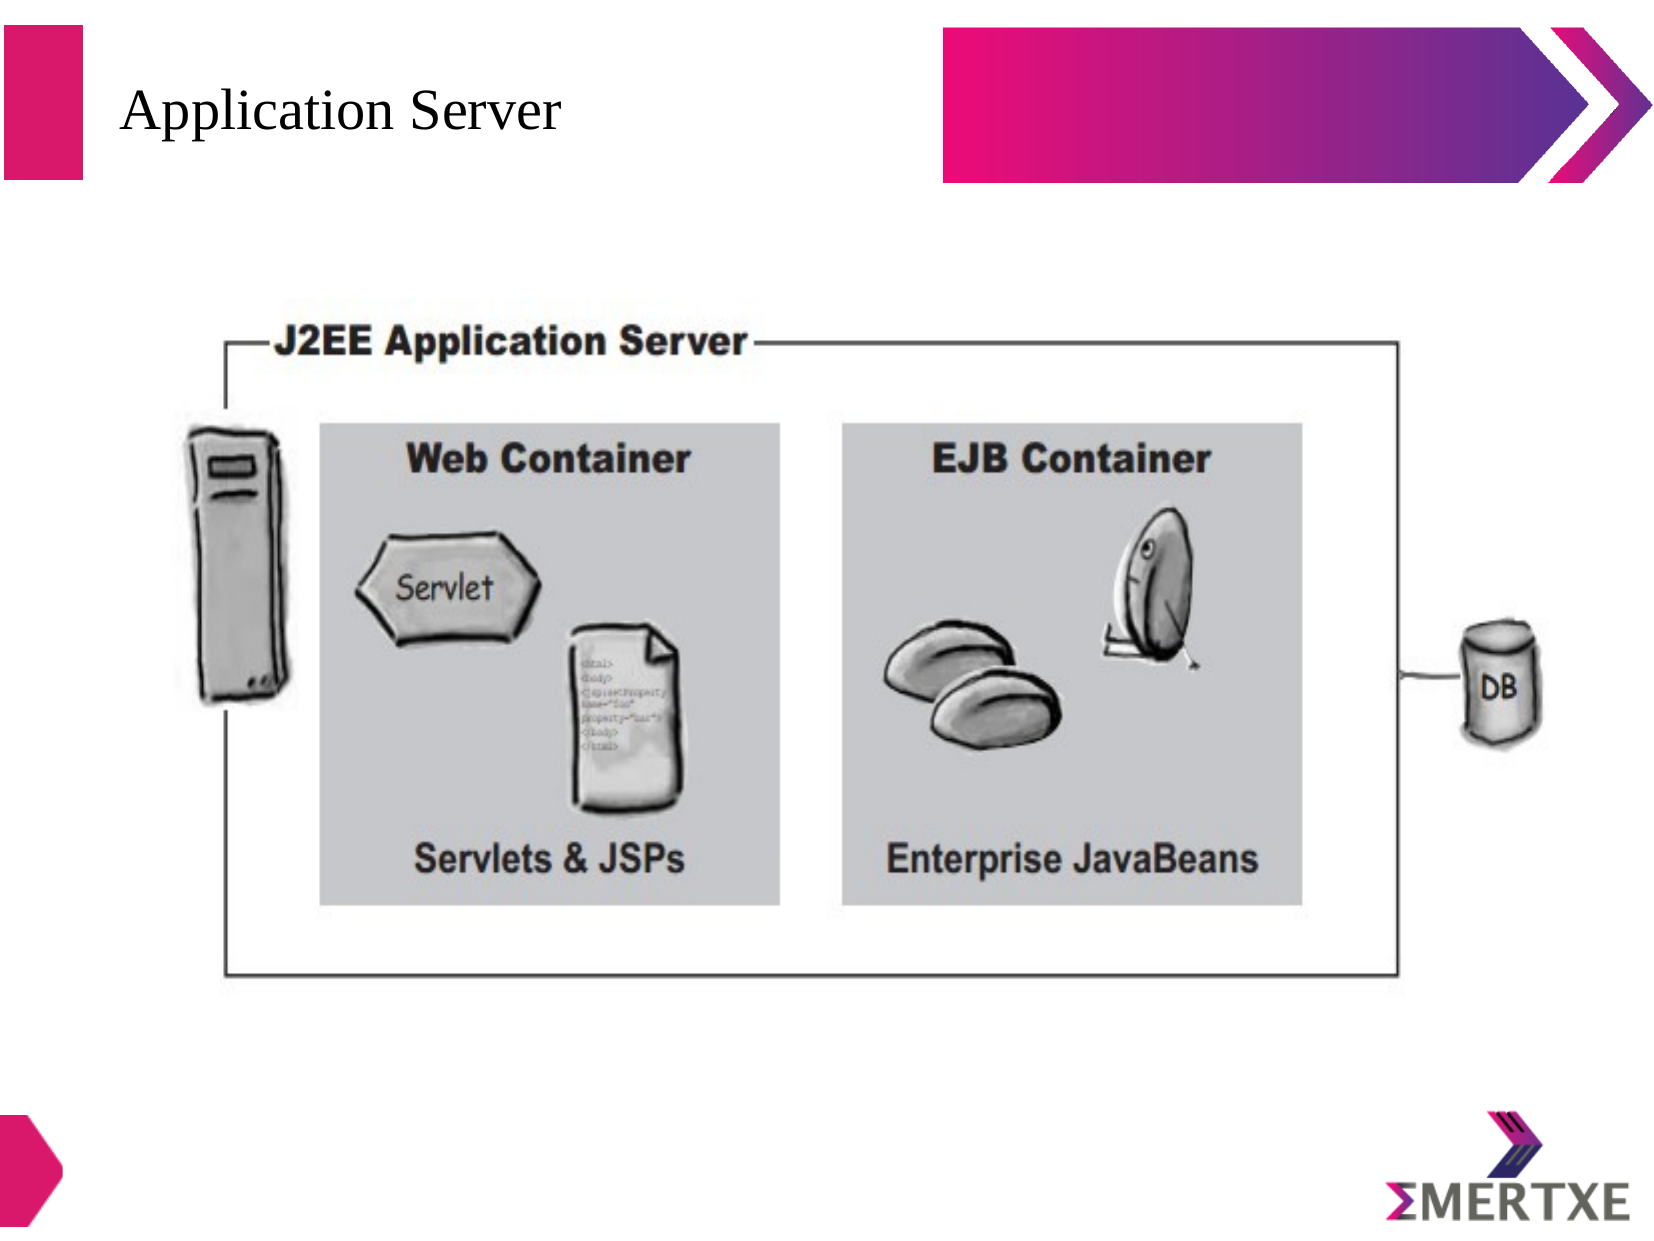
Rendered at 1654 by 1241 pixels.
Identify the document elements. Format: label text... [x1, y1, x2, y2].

picture [943, 27, 1653, 183]
picture [60, 299, 1591, 1006]
text_box Application Server [105, 70, 901, 151]
picture [1385, 1107, 1631, 1221]
